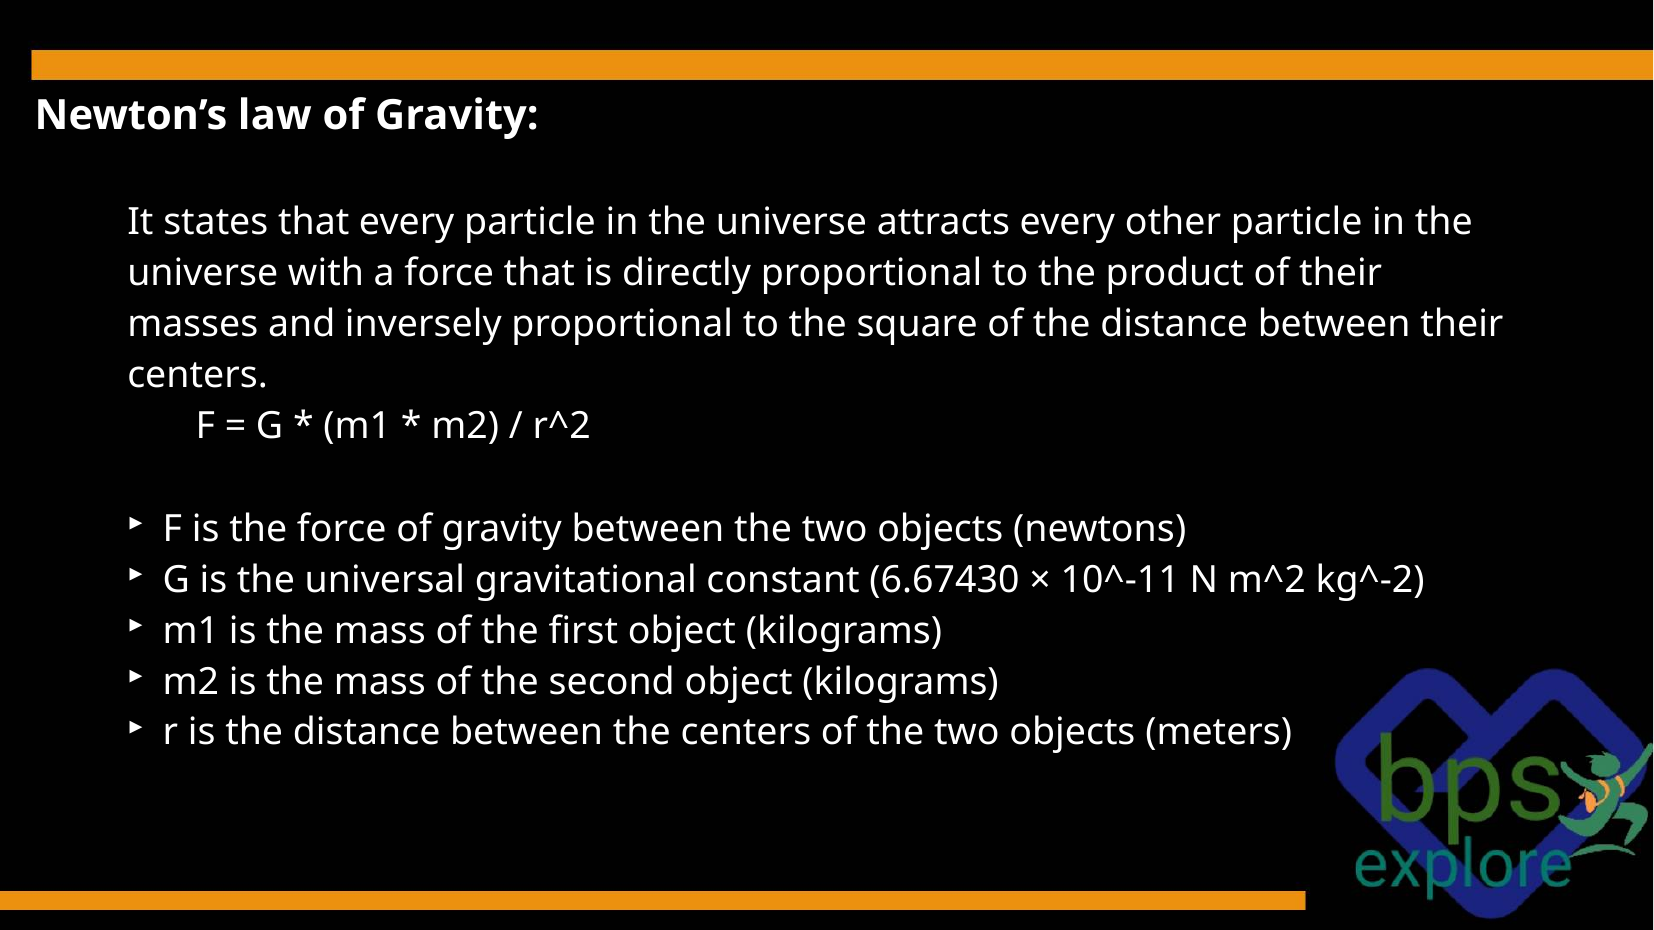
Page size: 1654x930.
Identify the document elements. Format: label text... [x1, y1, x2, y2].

picture [0, 0, 1654, 930]
text_box It states that every particle in the universe attracts every other particle in the universe with a force that is directly proportional to the product of their masses and inversely proportional to the square of the distance between their centers. F = G * (m1 * m2) / r^2 F is the force of gravity between the two objects (newtons) G is the universal gravitational constant (6.67430 × 10^-11 N m^2 kg^-2) m1 is the mass of the first object (kilograms) m2 is the mass of the second object (kilograms) r is the distance between the centers of the two objects (meters) [112, 187, 1538, 826]
text_box Newton’s law of Gravity: [19, 77, 583, 206]
